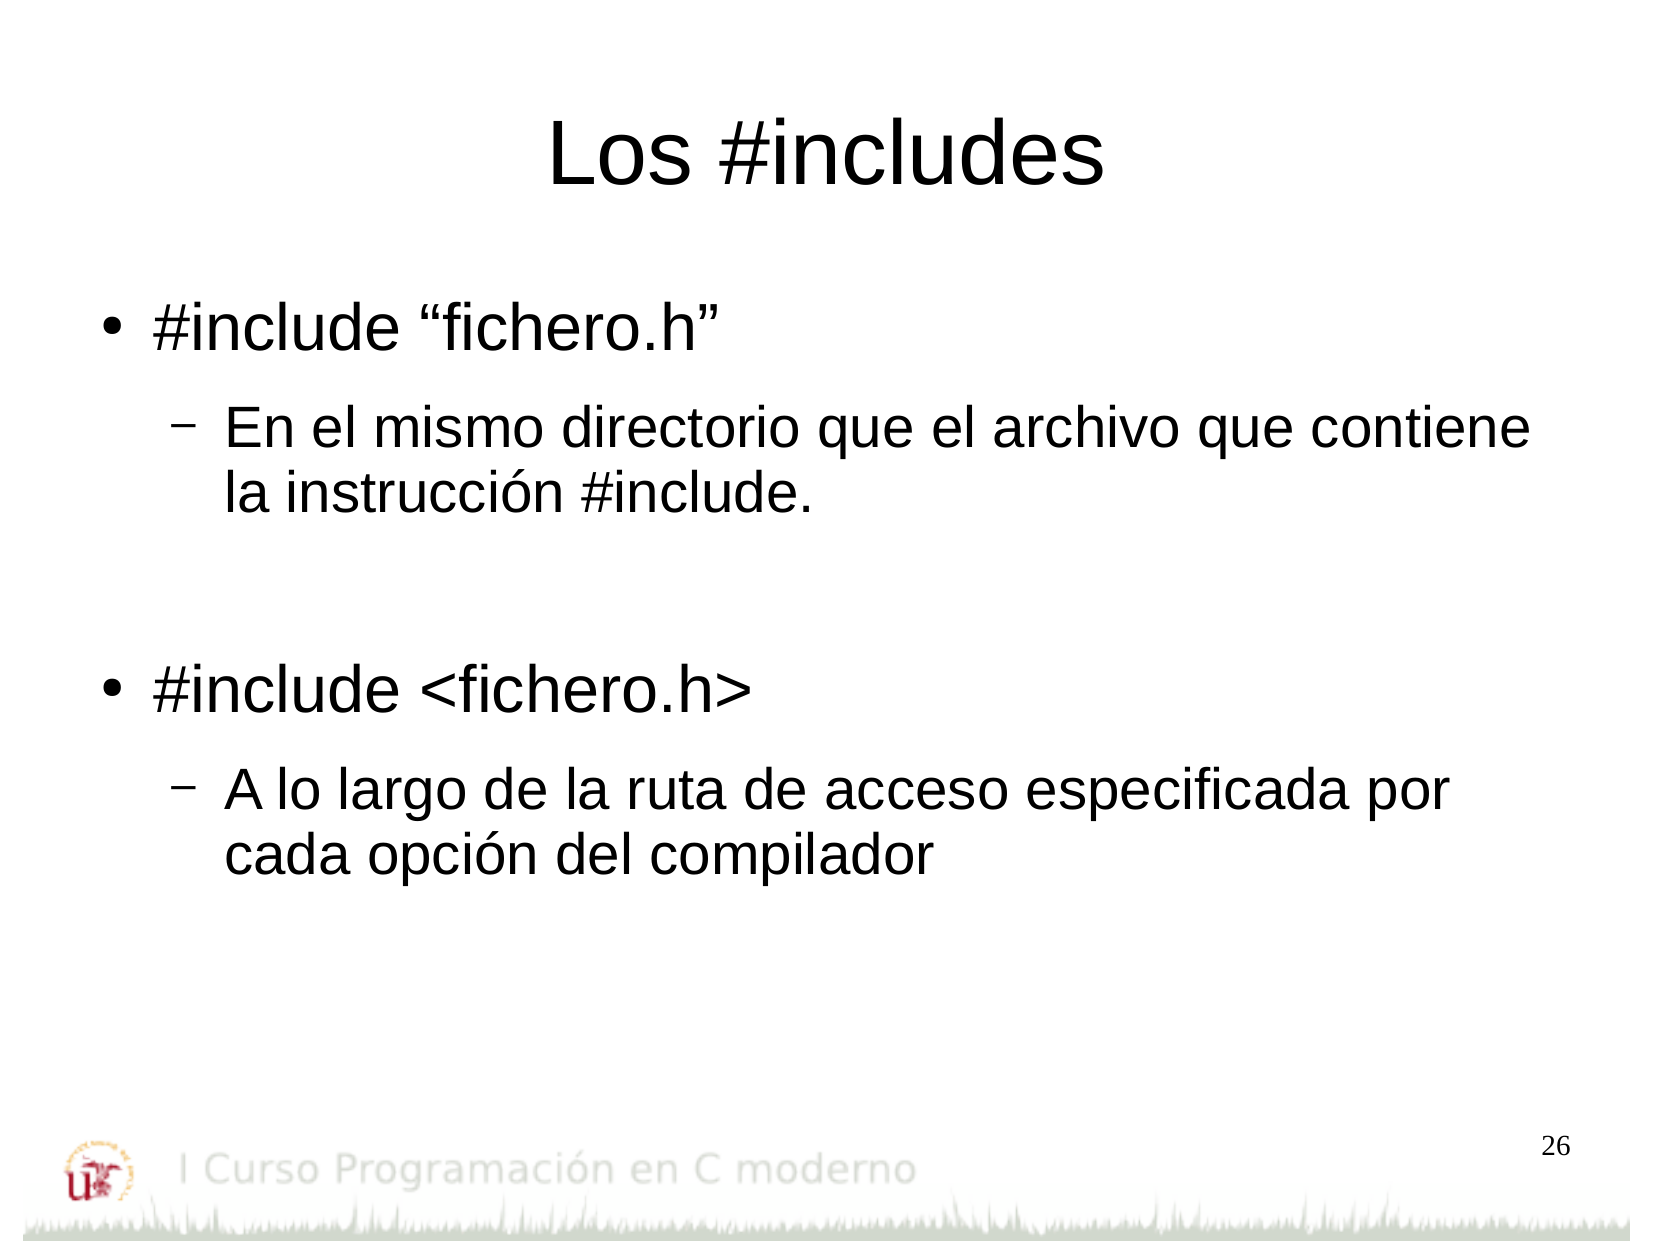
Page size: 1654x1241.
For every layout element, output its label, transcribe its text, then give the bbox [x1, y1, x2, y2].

list #include “fichero.h” En el mismo directorio que el archivo que contiene la instrucción #include. #include <fichero.h> A lo largo de la ruta de acceso especificada por cada opción del compilador [82, 290, 1538, 1010]
picture [23, 1136, 1630, 1241]
title Los #includes [82, 49, 1571, 257]
